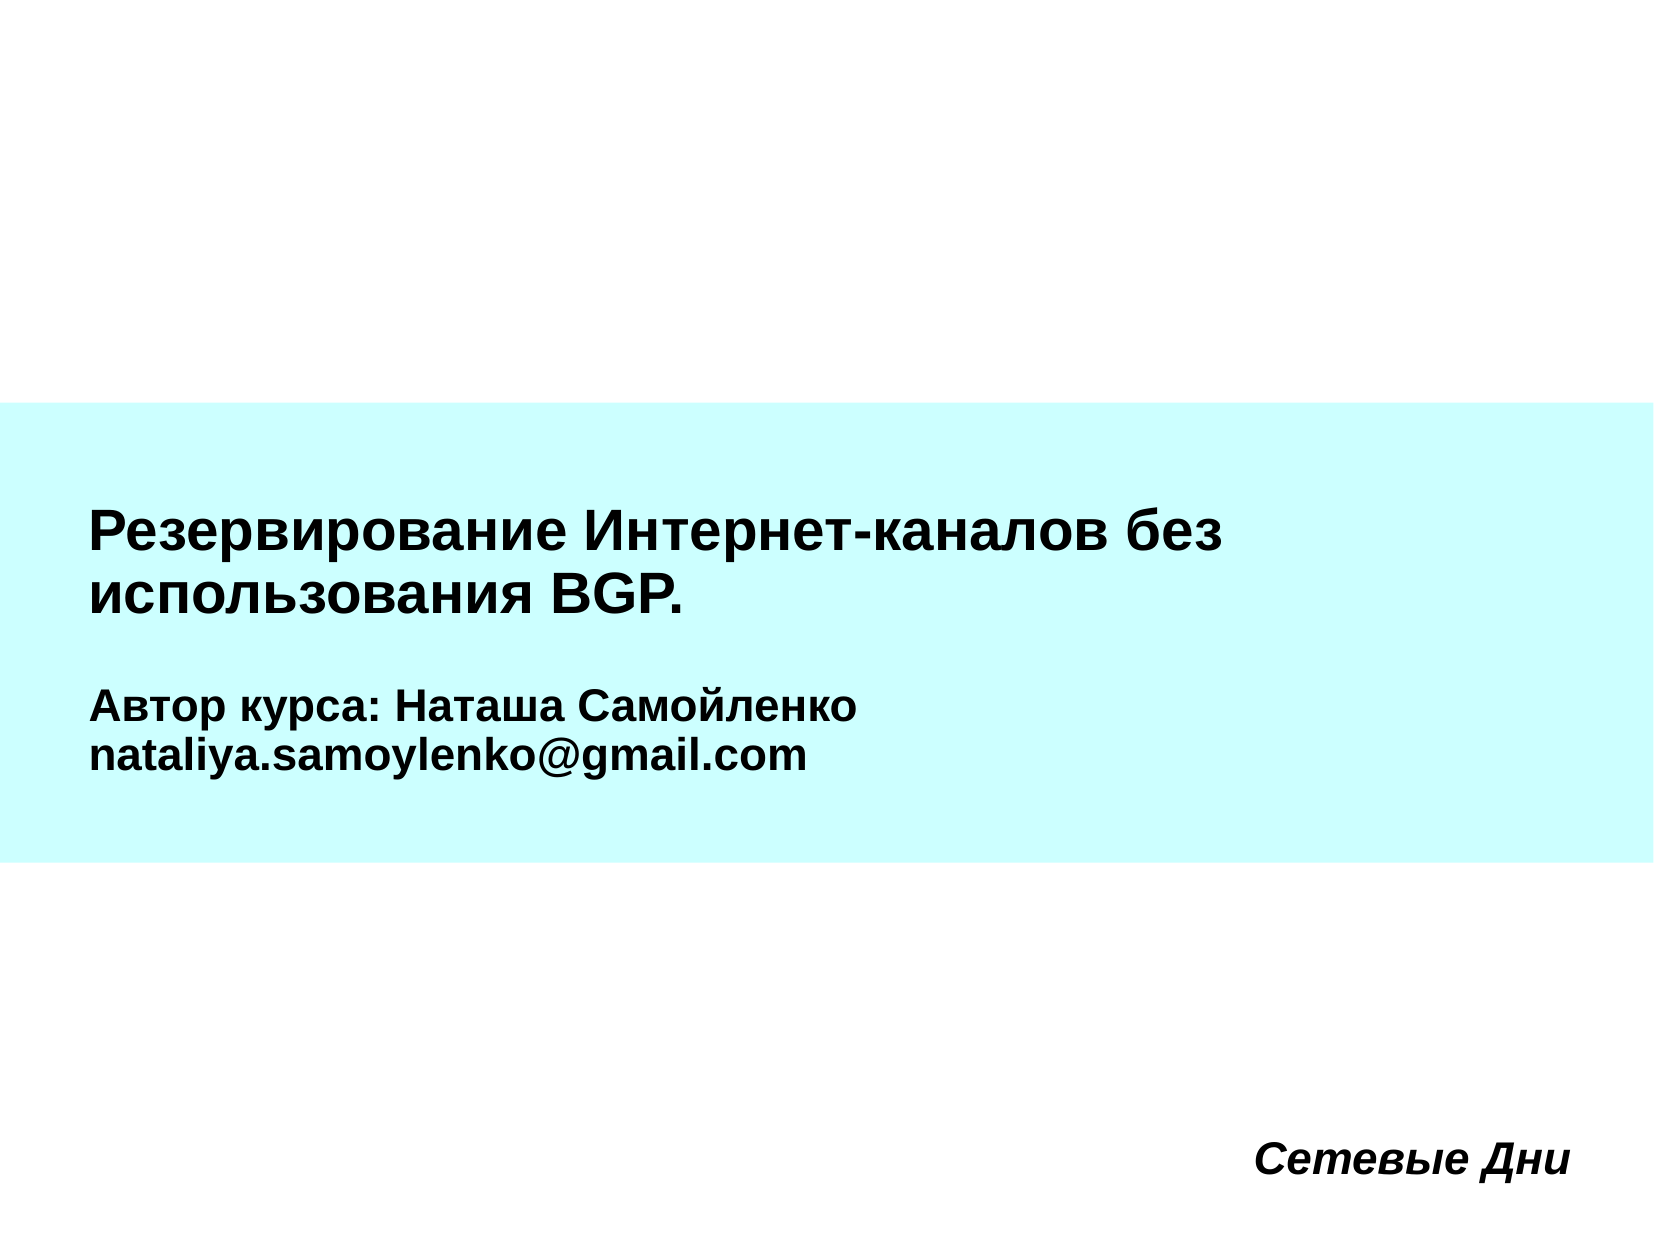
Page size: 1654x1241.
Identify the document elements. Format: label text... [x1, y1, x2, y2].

text_box Резервирование Интернет-каналов без использования BGP. [74, 493, 1537, 676]
text_box Сетевые Дни [1240, 1128, 1613, 1212]
text_box Автор курса: Наташа Самойленко nataliya.samoylenko@gmail.com [75, 674, 1163, 831]
